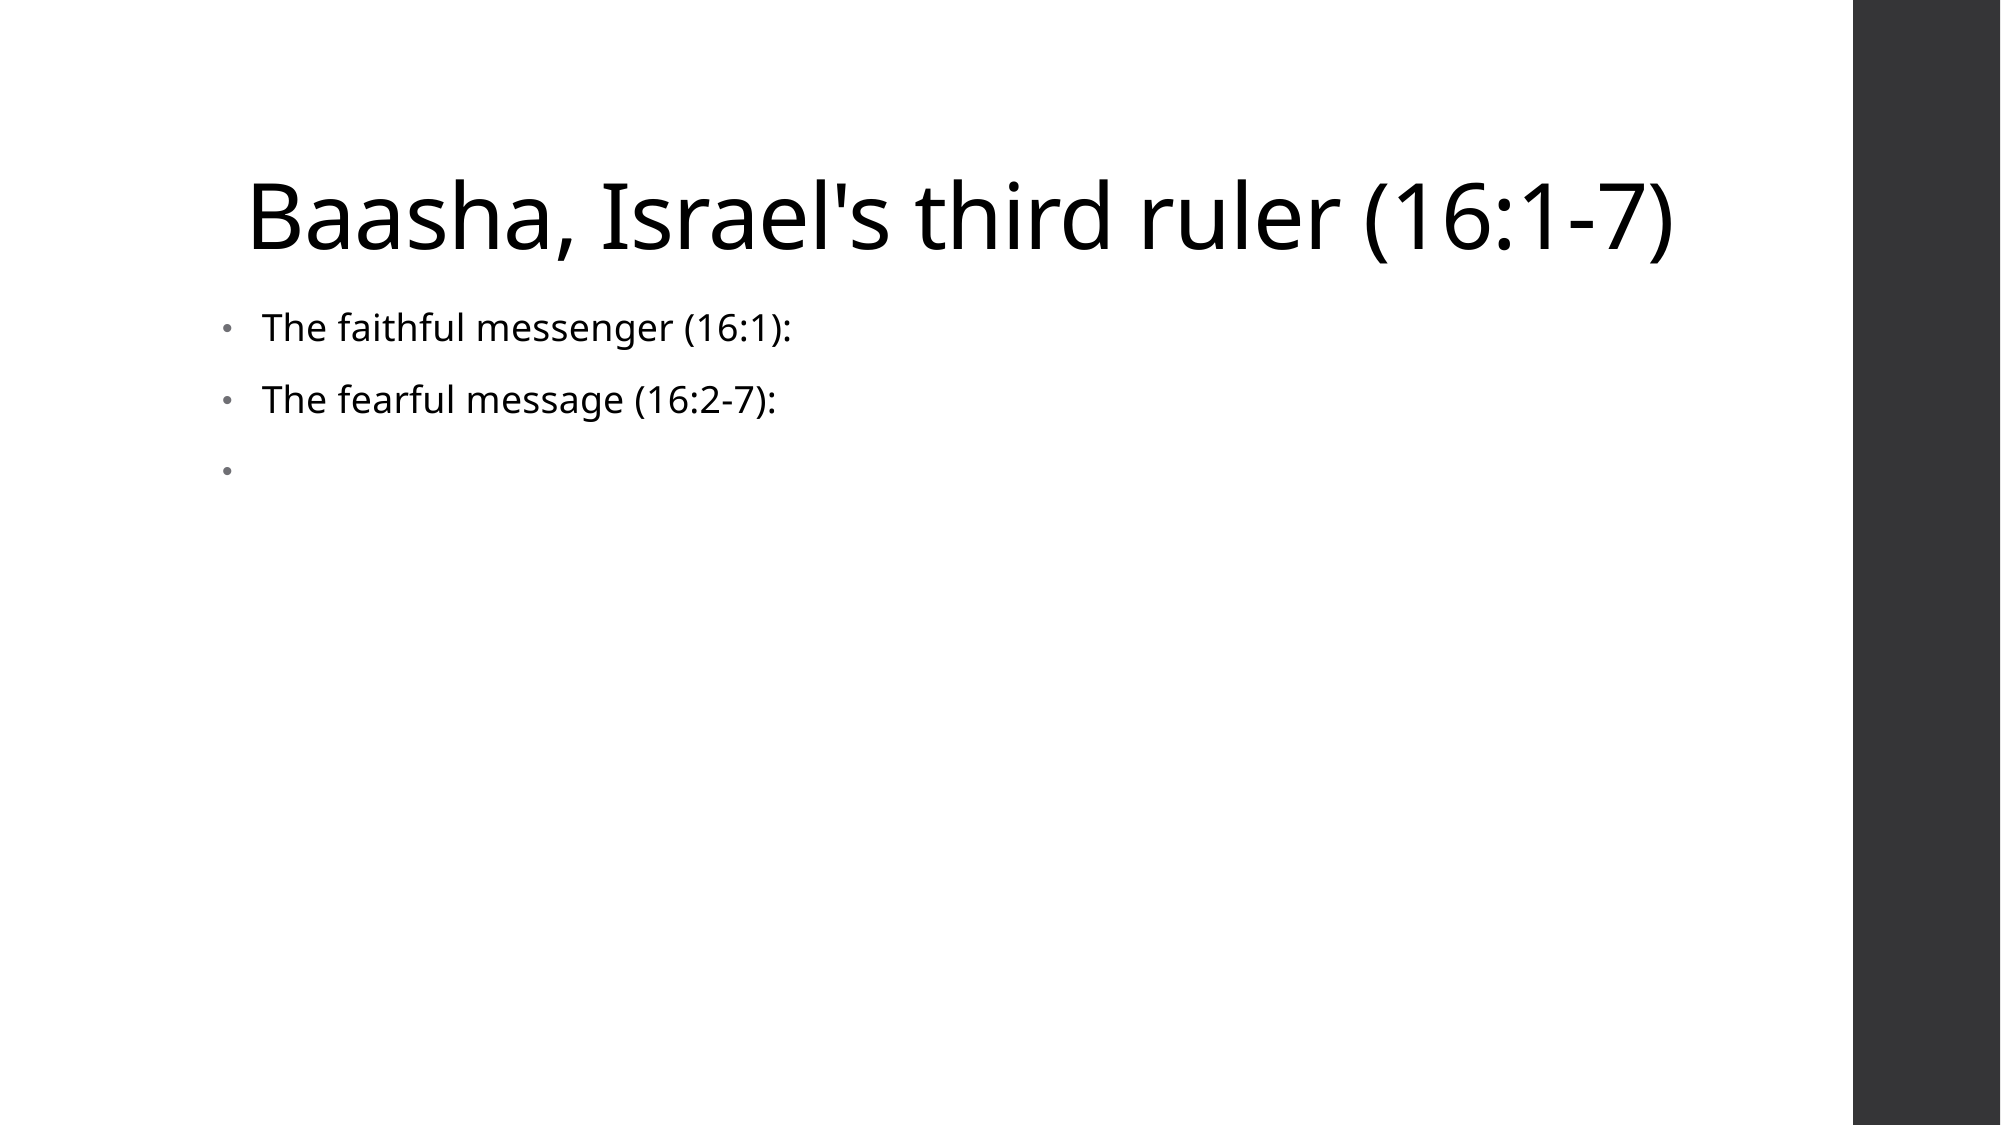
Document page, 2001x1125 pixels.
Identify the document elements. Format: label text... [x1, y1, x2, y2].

title Baasha, Israel's third ruler (16:1-7) [206, 60, 1797, 278]
list The faithful messenger (16:1): The fearful message (16:2-7): [206, 299, 1617, 1014]
